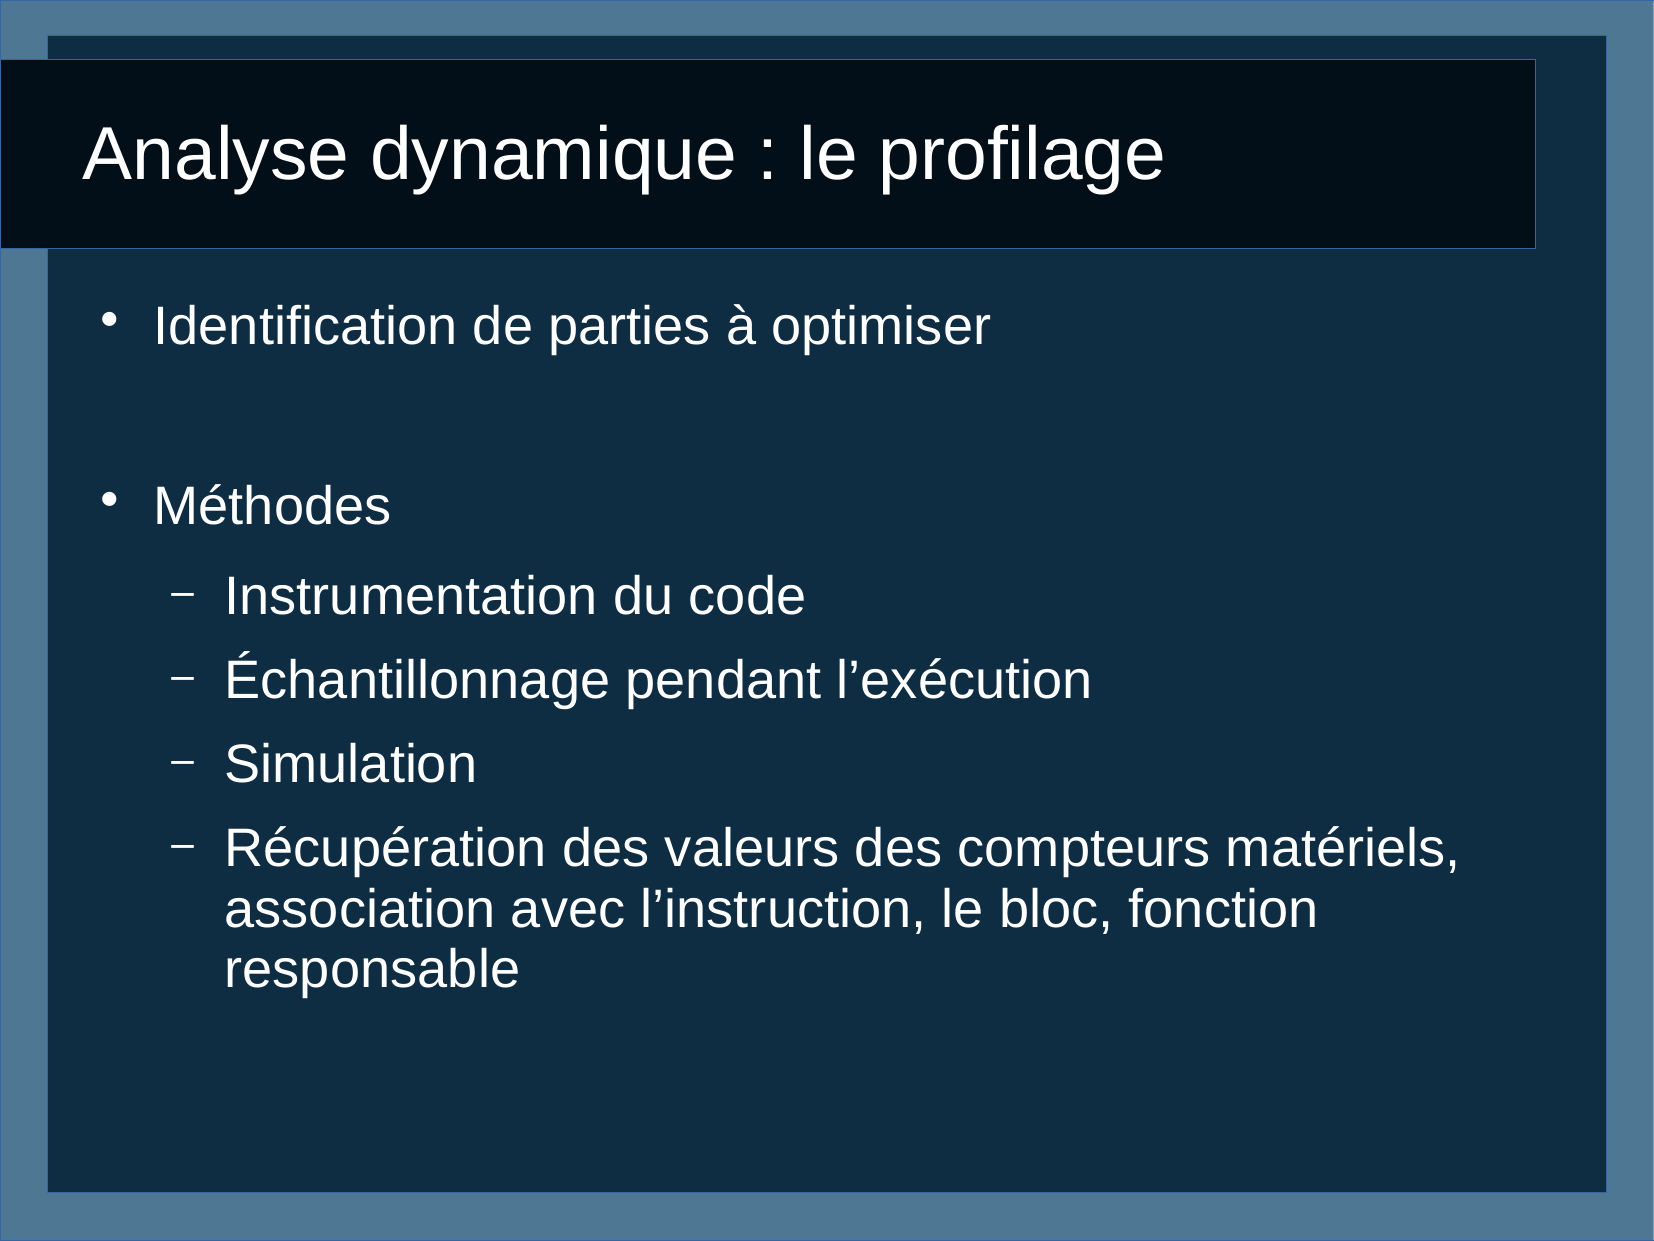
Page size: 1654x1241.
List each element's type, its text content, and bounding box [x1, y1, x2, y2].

list Identification de parties à optimiser Méthodes Instrumentation du code Échantillonnage pendant l’exécution Simulation Récupération des valeurs des compteurs matériels, association avec l’instruction, le bloc, fonction responsable [82, 295, 1571, 1015]
title Analyse dynamique : le profilage [82, 94, 1264, 213]
